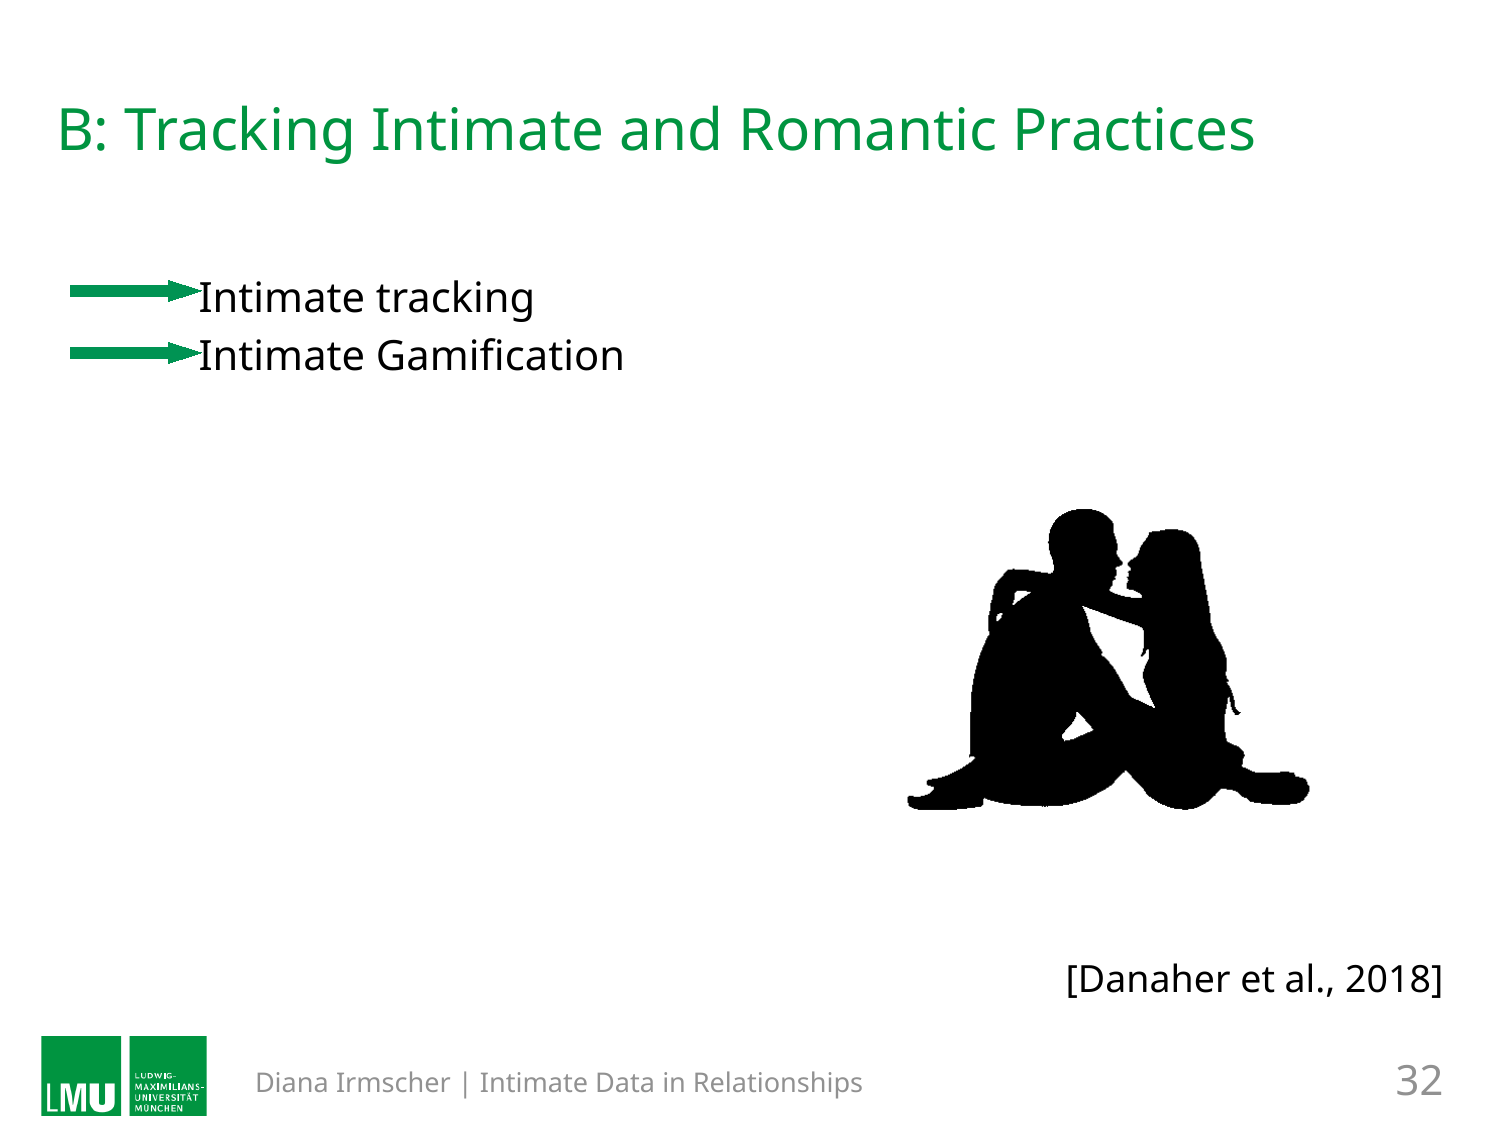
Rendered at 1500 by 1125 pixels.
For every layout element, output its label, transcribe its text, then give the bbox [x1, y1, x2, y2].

list [Danaher et al., 2018] [41, 947, 1459, 1007]
text_box [70, 280, 202, 302]
list Intimate tracking Intimate Gamification [41, 262, 1459, 947]
footer Diana Irmscher | Intimate Data in Relationships [240, 1046, 963, 1117]
slide_number <number> [1014, 1046, 1459, 1117]
title B: Tracking Intimate and Romantic Practices [41, 37, 1459, 217]
text_box [70, 342, 202, 364]
picture [850, 401, 1367, 918]
